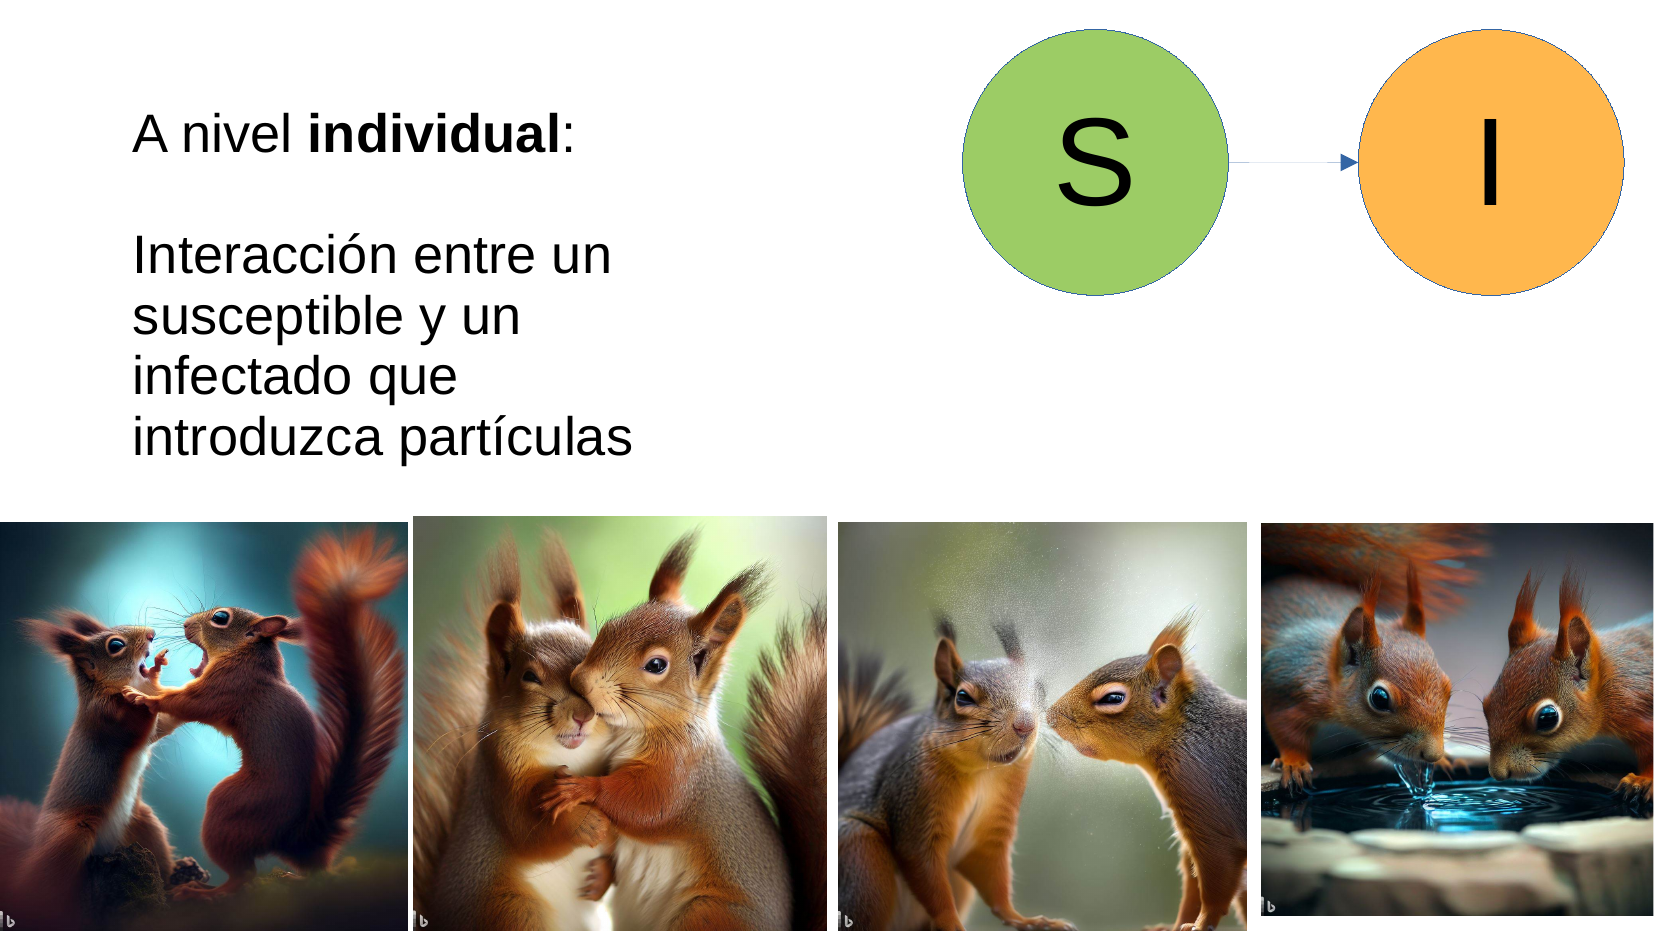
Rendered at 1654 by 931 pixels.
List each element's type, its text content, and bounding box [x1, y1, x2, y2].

picture [0, 522, 408, 931]
picture [838, 522, 1247, 931]
text_box S [962, 29, 1229, 296]
text_box A nivel individual: Interacción entre un susceptible y un infectado que introduzca partículas [118, 96, 709, 475]
text_box I [1358, 29, 1625, 296]
picture [1261, 523, 1654, 916]
picture [413, 516, 827, 931]
